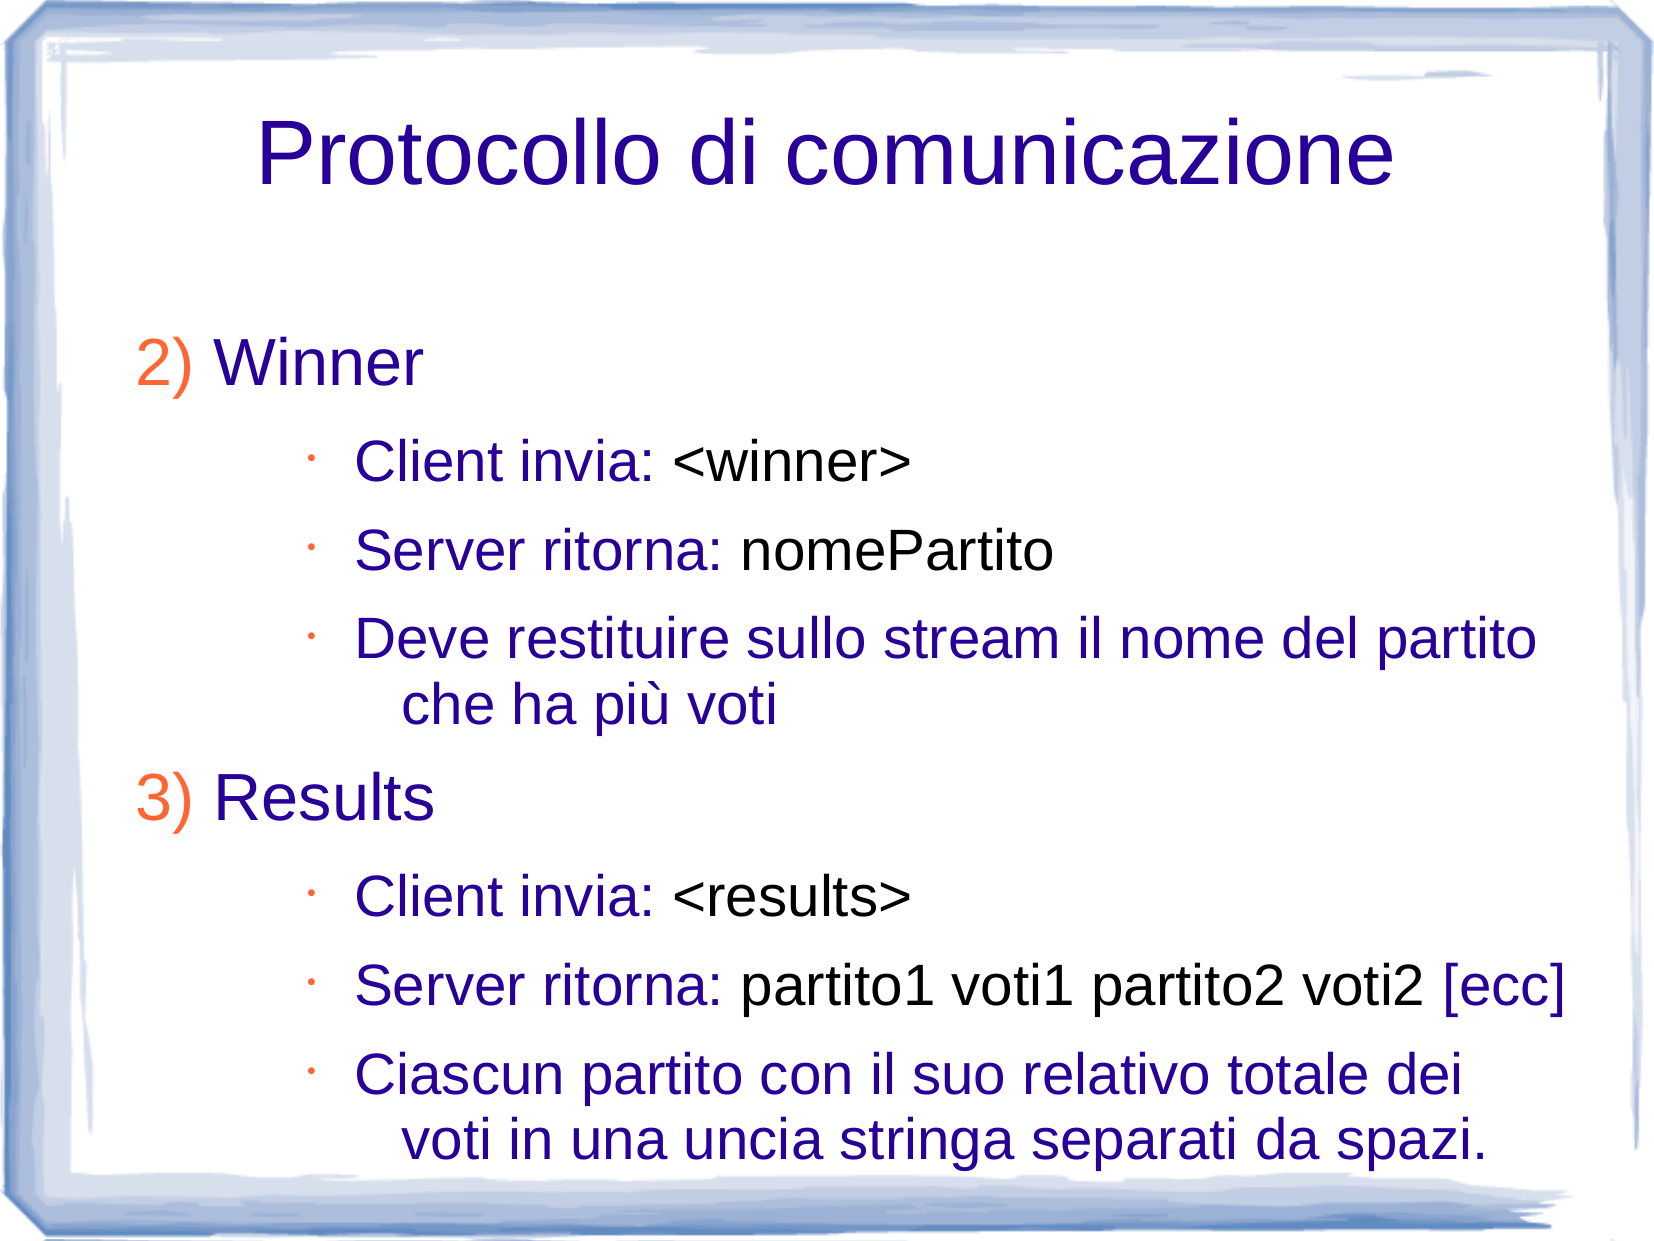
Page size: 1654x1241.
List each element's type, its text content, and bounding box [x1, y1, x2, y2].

picture [0, 0, 1654, 1241]
title Protocollo di comunicazione [82, 49, 1571, 257]
list Winner Client invia: <winner> Server ritorna: nomePartito Deve restituire sullo stream il nome del partito che ha più voti Results Client invia: <results> Server ritorna: partito1 voti1 partito2 voti2 [ecc] Ciascun partito con il suo relativo totale dei voti in una uncia stringa separati da spazi. [118, 324, 1571, 1172]
